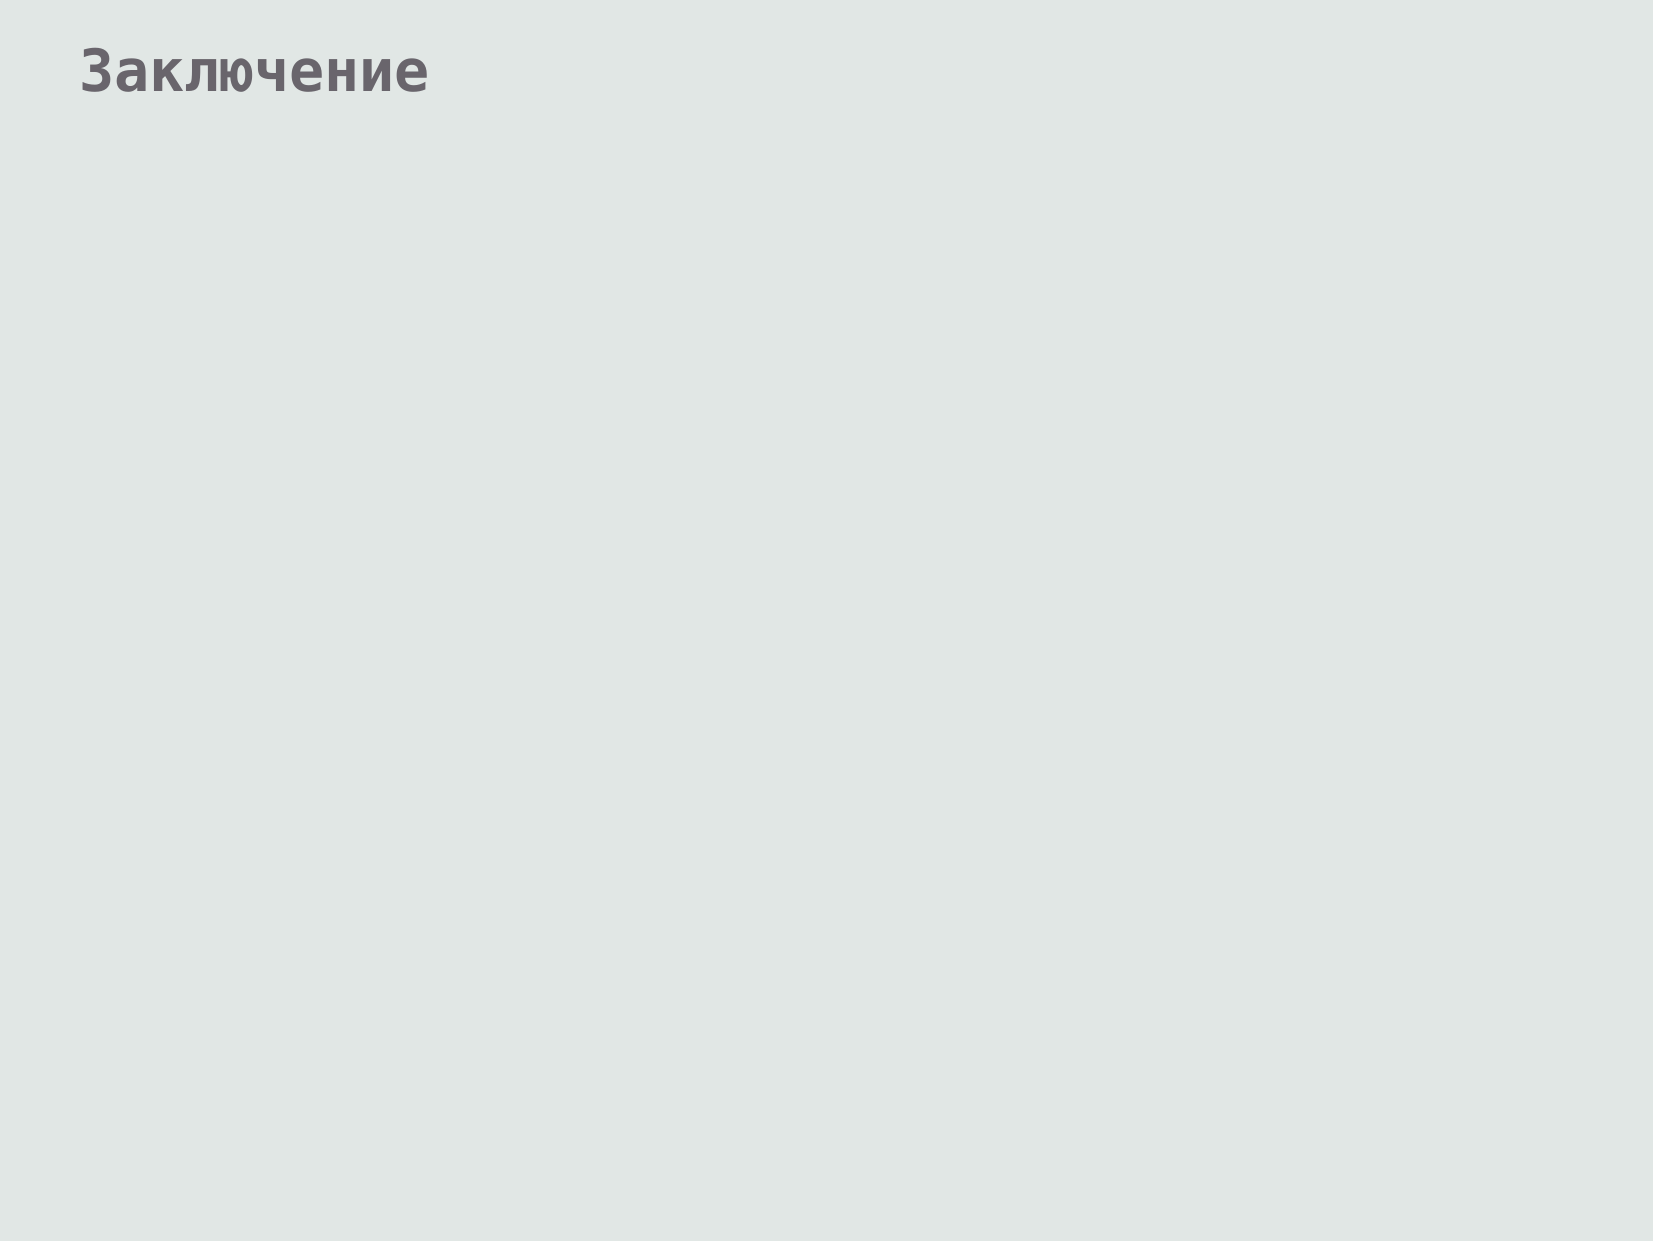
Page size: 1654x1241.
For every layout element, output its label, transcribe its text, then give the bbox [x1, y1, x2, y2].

text_box Заключение [65, 30, 1291, 113]
